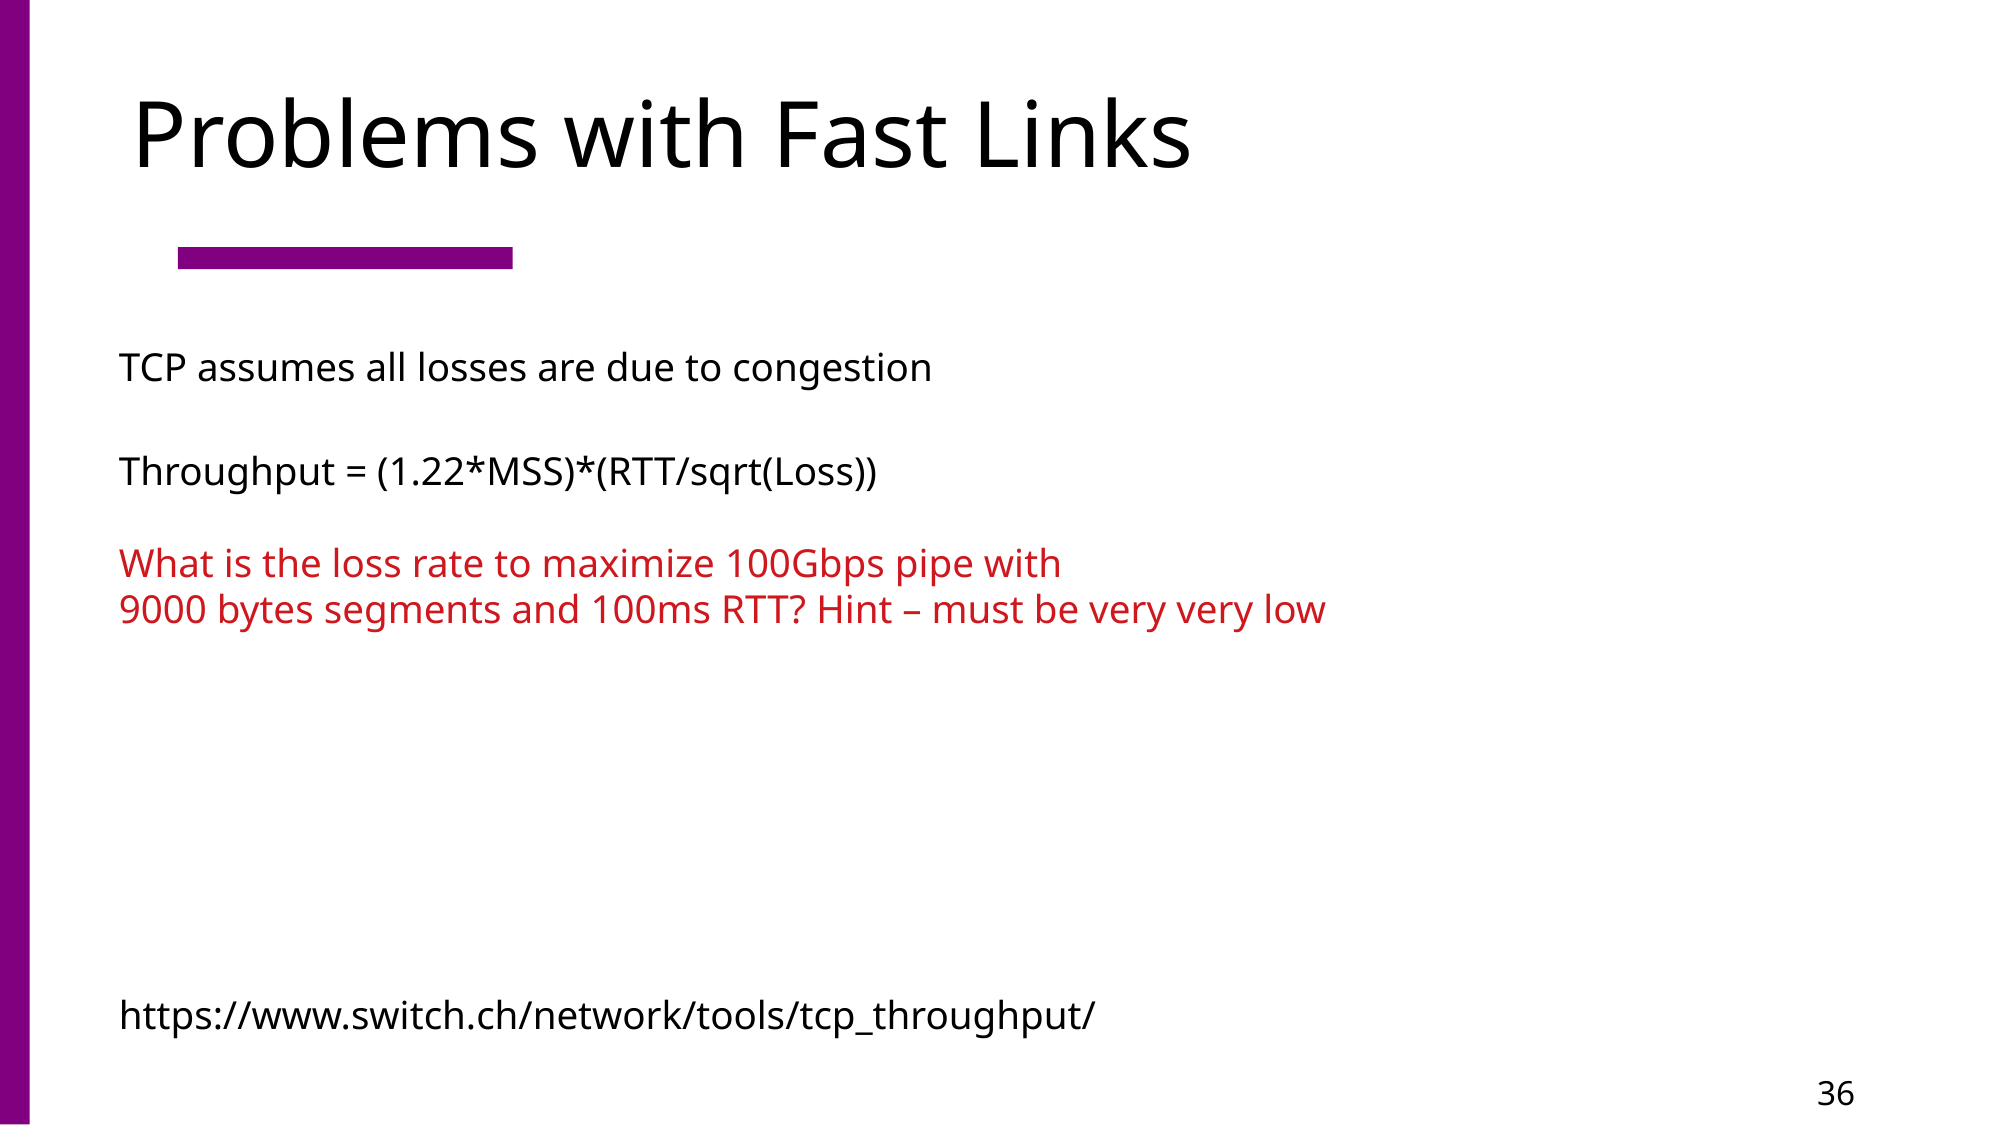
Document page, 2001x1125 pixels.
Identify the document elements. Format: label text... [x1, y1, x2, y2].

list TCP assumes all losses are due to congestion Throughput = (1.22*MSS)*(RTT/sqrt(Loss)) What is the loss rate to maximize 100Gbps pipe with 9000 bytes segments and 100ms RTT? Hint – must be very very low https://www.switch.ch/network/tools/tcp_throughput/ [103, 334, 1981, 1051]
title Problems with Fast Links [116, 37, 1817, 225]
